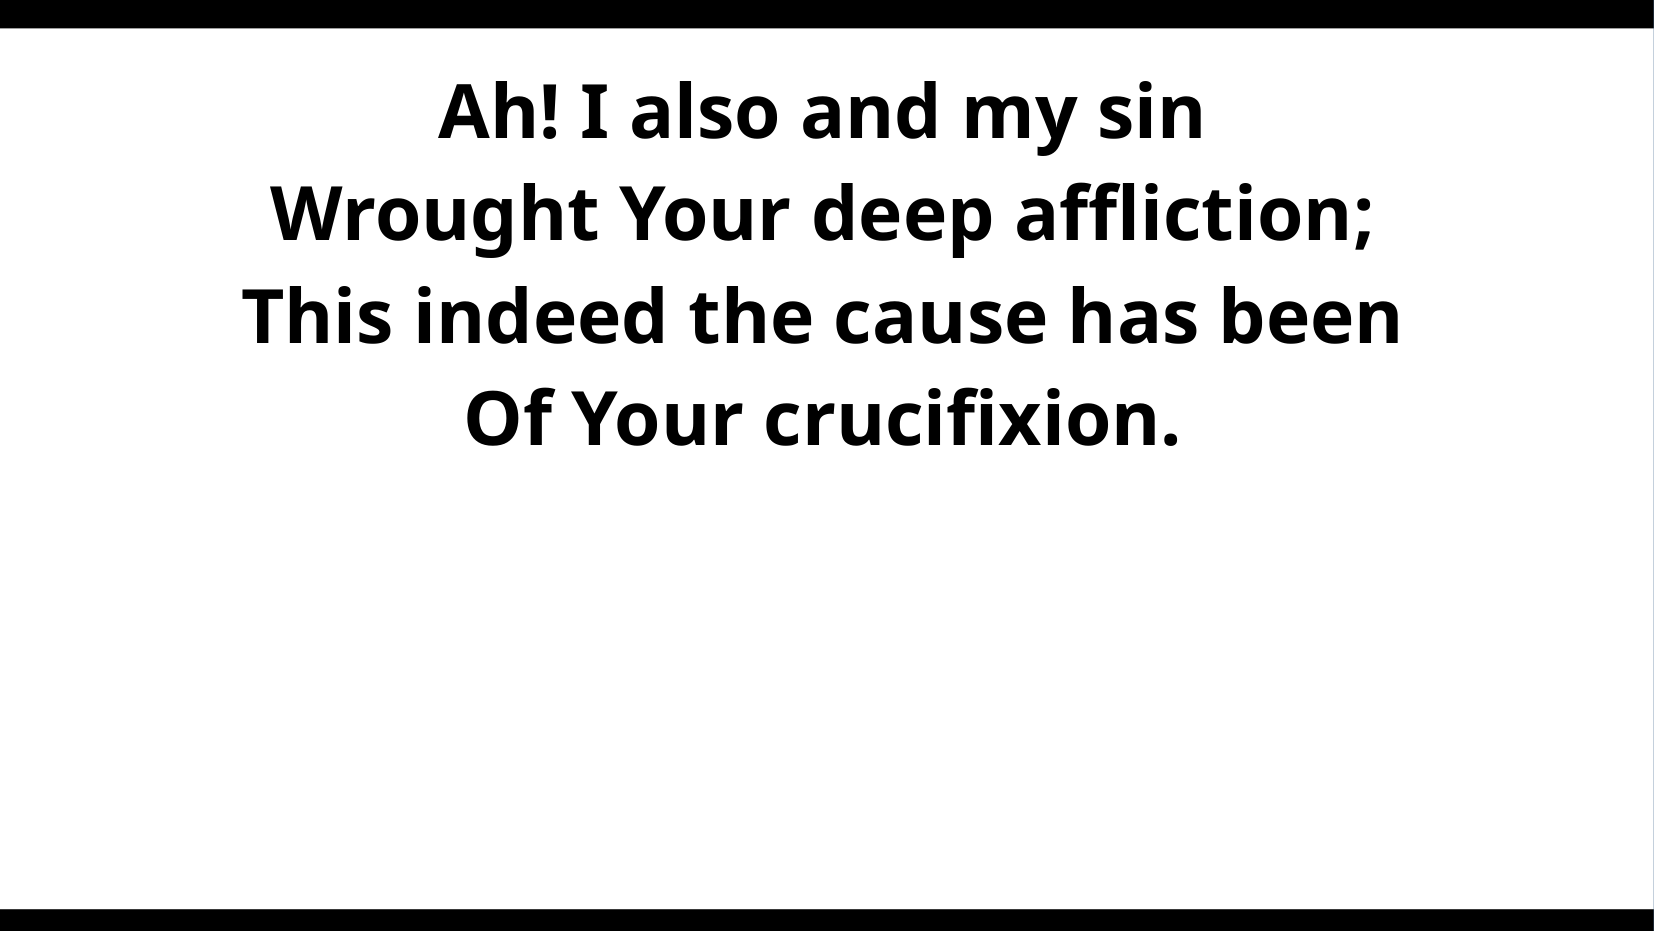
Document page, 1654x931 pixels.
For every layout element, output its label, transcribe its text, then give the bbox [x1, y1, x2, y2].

picture [0, 0, 1654, 931]
text_box Ah! I also and my sin Wrought Your deep affliction; This indeed the cause has been Of Your crucifixion. [90, 50, 1557, 466]
